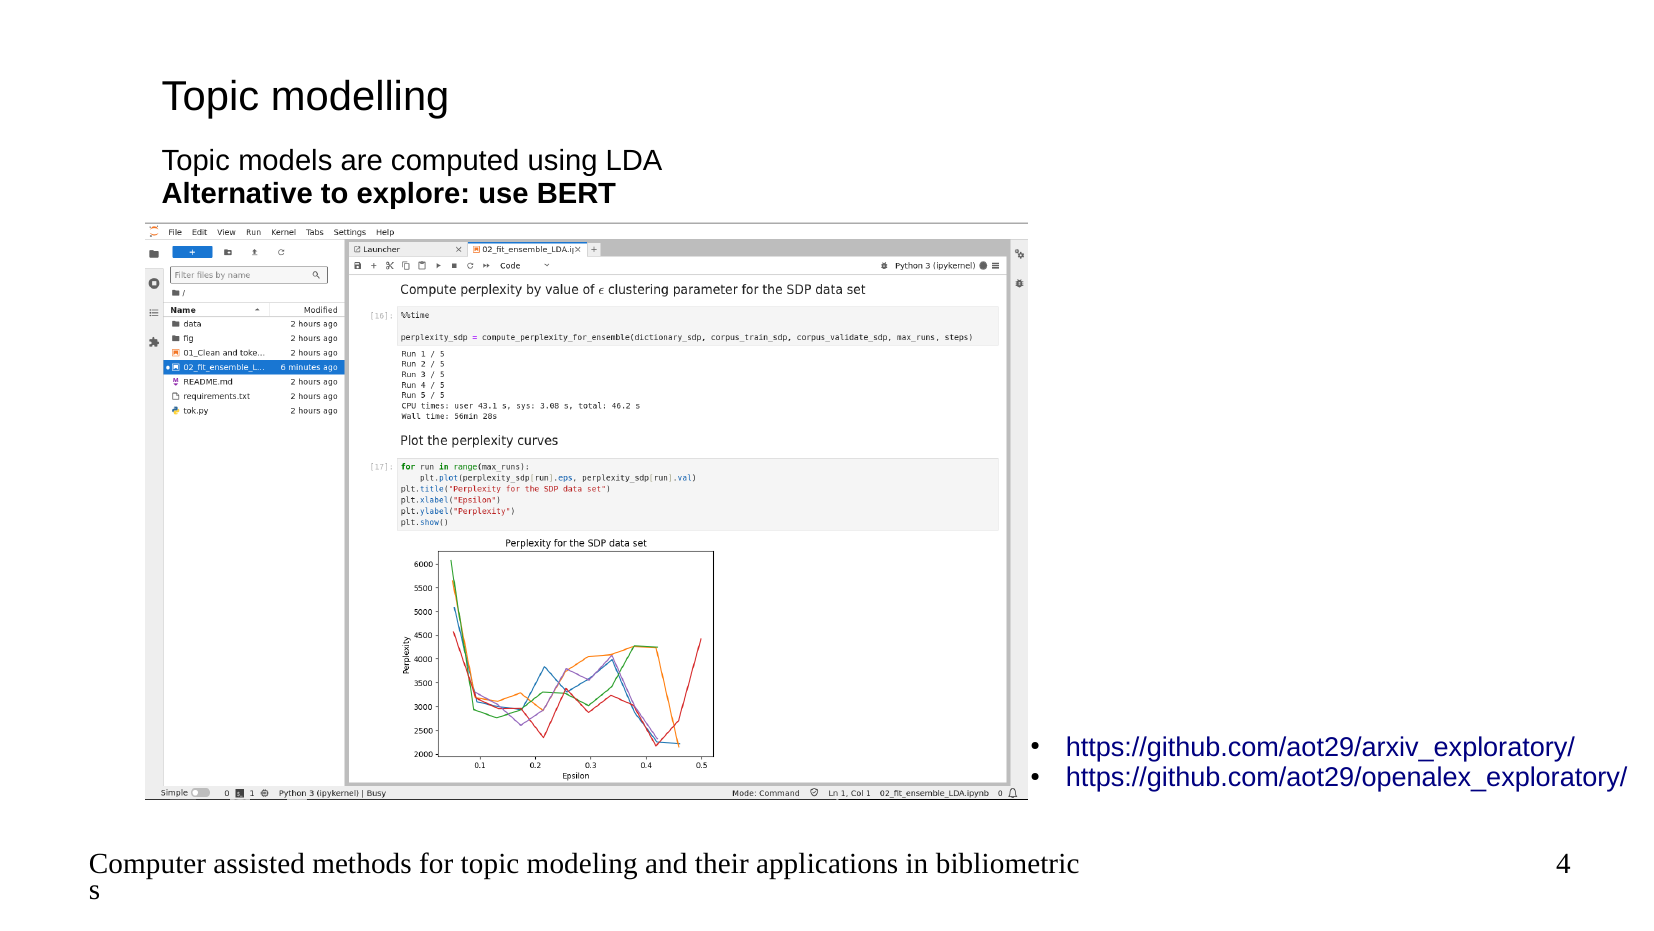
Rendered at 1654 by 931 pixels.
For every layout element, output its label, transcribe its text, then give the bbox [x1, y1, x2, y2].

text_box Topic modelling Topic models are computed using LDA Alternative to explore: use BERT [146, 65, 679, 218]
picture [145, 222, 1028, 800]
text_box https://github.com/aot29/arxiv_exploratory/ https://github.com/aot29/openalex_exploratory/ [1015, 724, 1642, 800]
